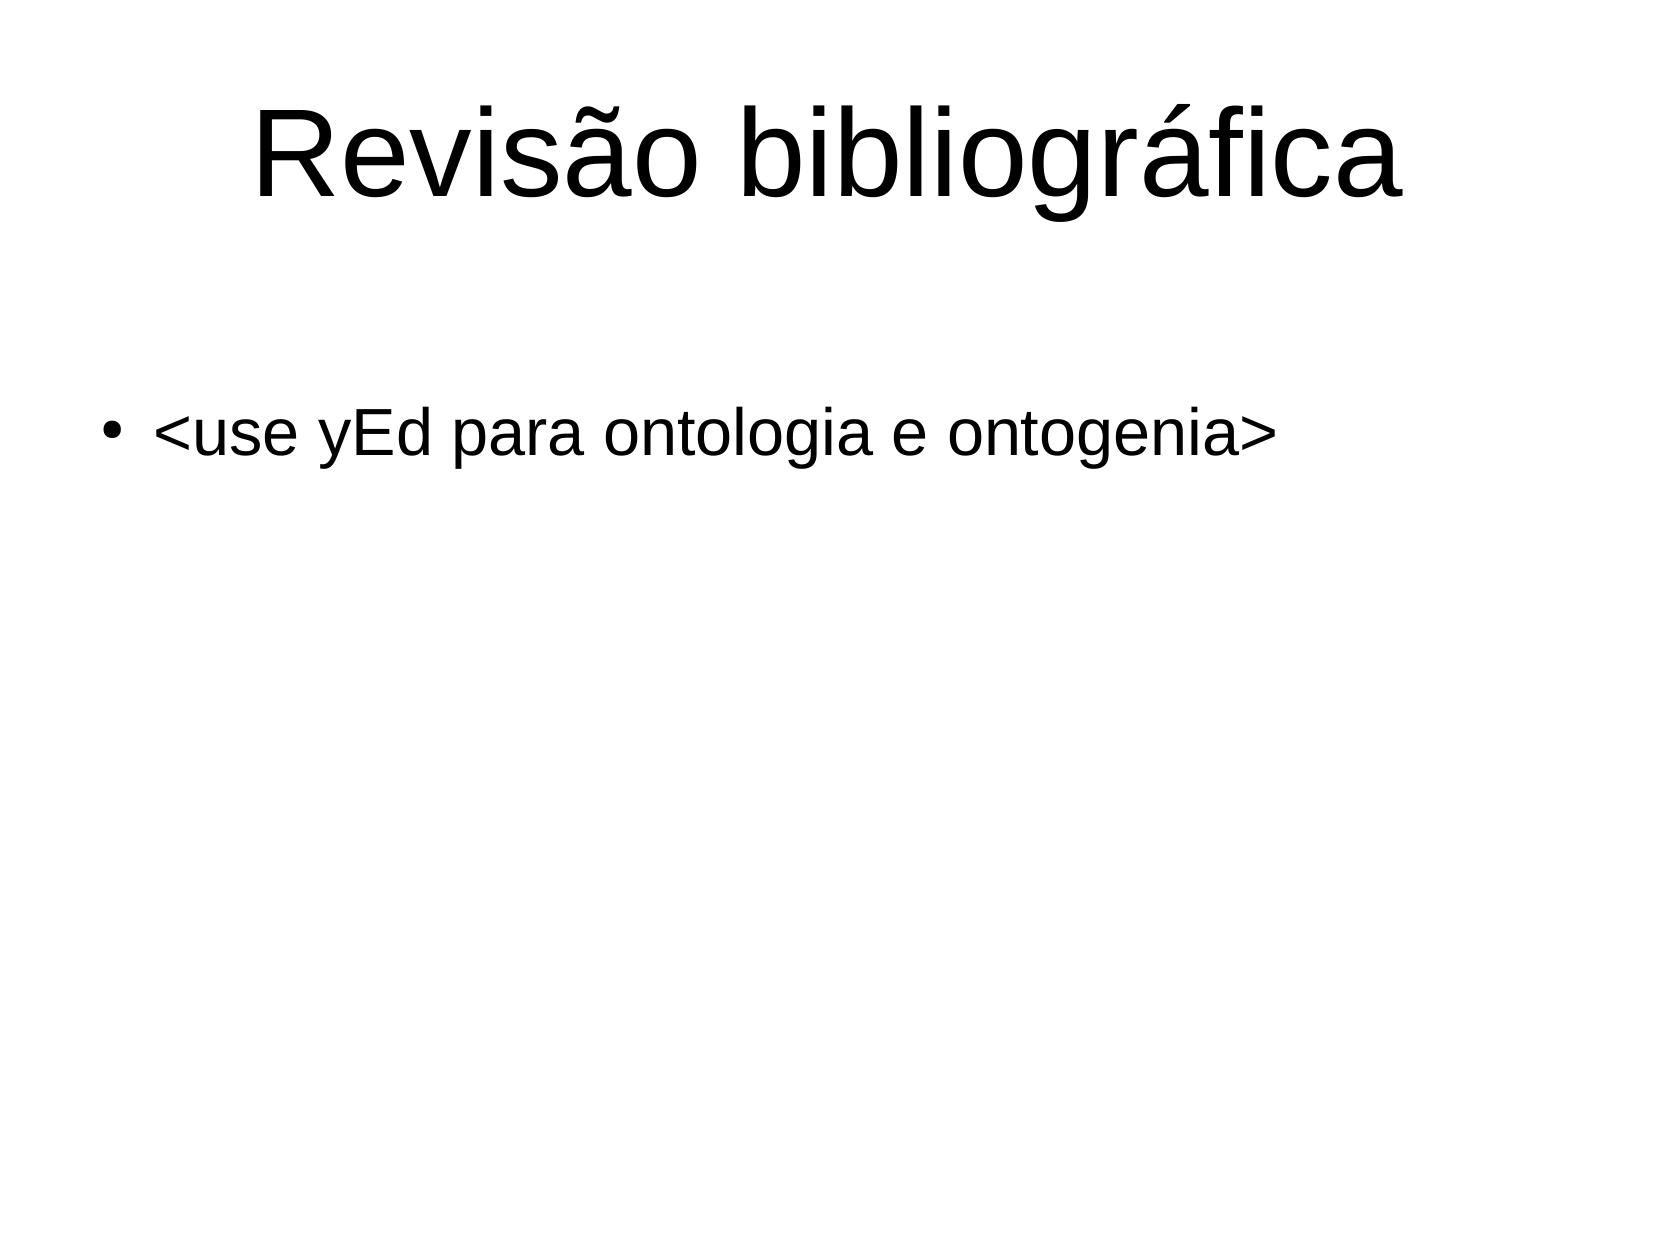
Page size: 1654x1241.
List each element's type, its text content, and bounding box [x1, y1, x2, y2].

list <use yEd para ontologia e ontogenia> [82, 290, 1571, 1010]
title Revisão bibliográfica [82, 49, 1571, 257]
